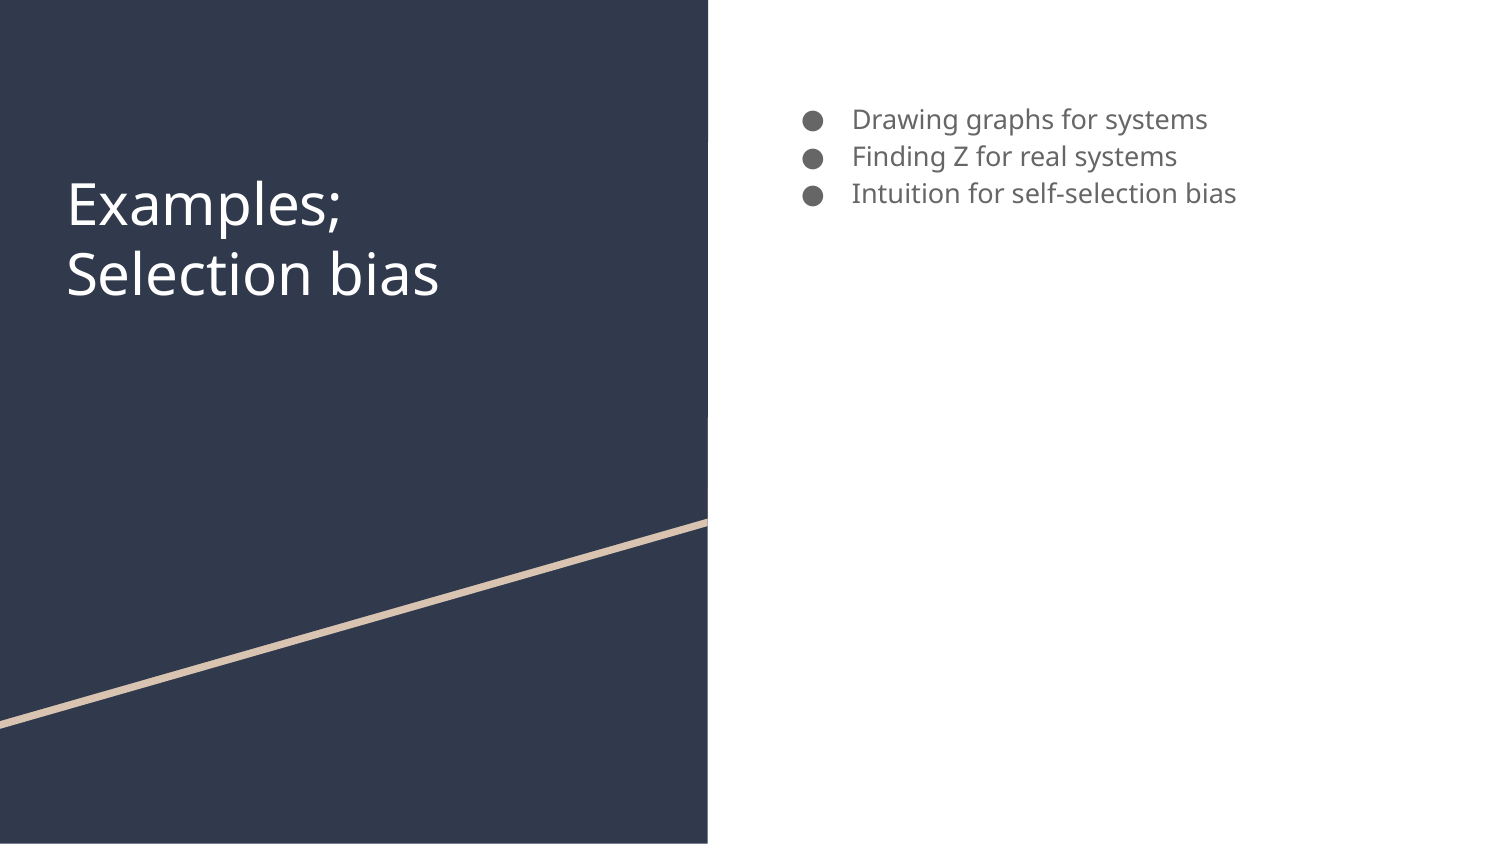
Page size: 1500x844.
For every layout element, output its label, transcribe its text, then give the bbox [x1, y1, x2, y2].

title Examples; Selection bias [51, 82, 660, 494]
list Drawing graphs for systems Finding Z for real systems Intuition for self-selection bias [761, 82, 1446, 755]
